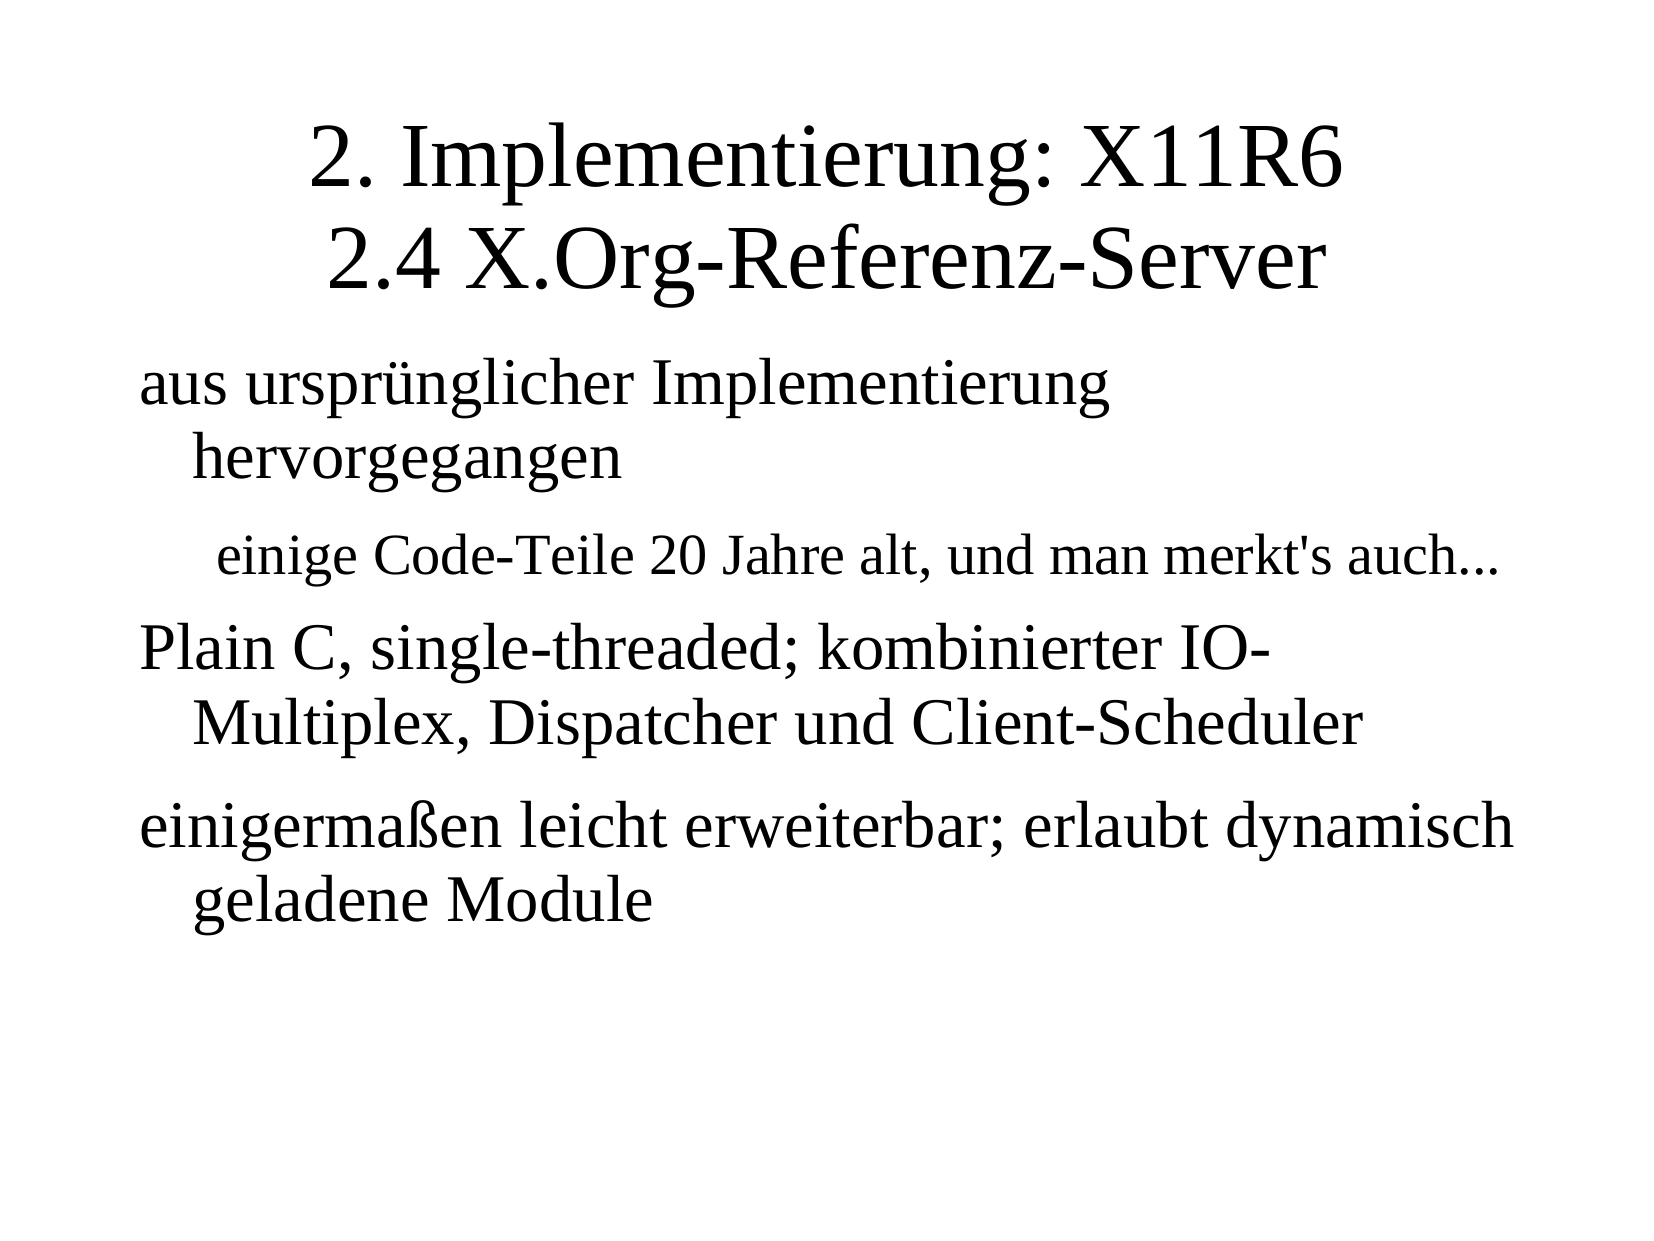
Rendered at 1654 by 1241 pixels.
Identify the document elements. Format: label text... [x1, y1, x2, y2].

list aus ursprünglicher Implementierung hervorgegangen einige Code-Teile 20 Jahre alt, und man merkt's auch... Plain C, single-threaded; kombinierter IO-Multiplex, Dispatcher und Client-Scheduler einigermaßen leicht erweiterbar; erlaubt dynamisch geladene Module [121, 344, 1534, 1127]
title 2. Implementierung: X11R6 2.4 X.Org-Referenz-Server [121, 102, 1534, 311]
